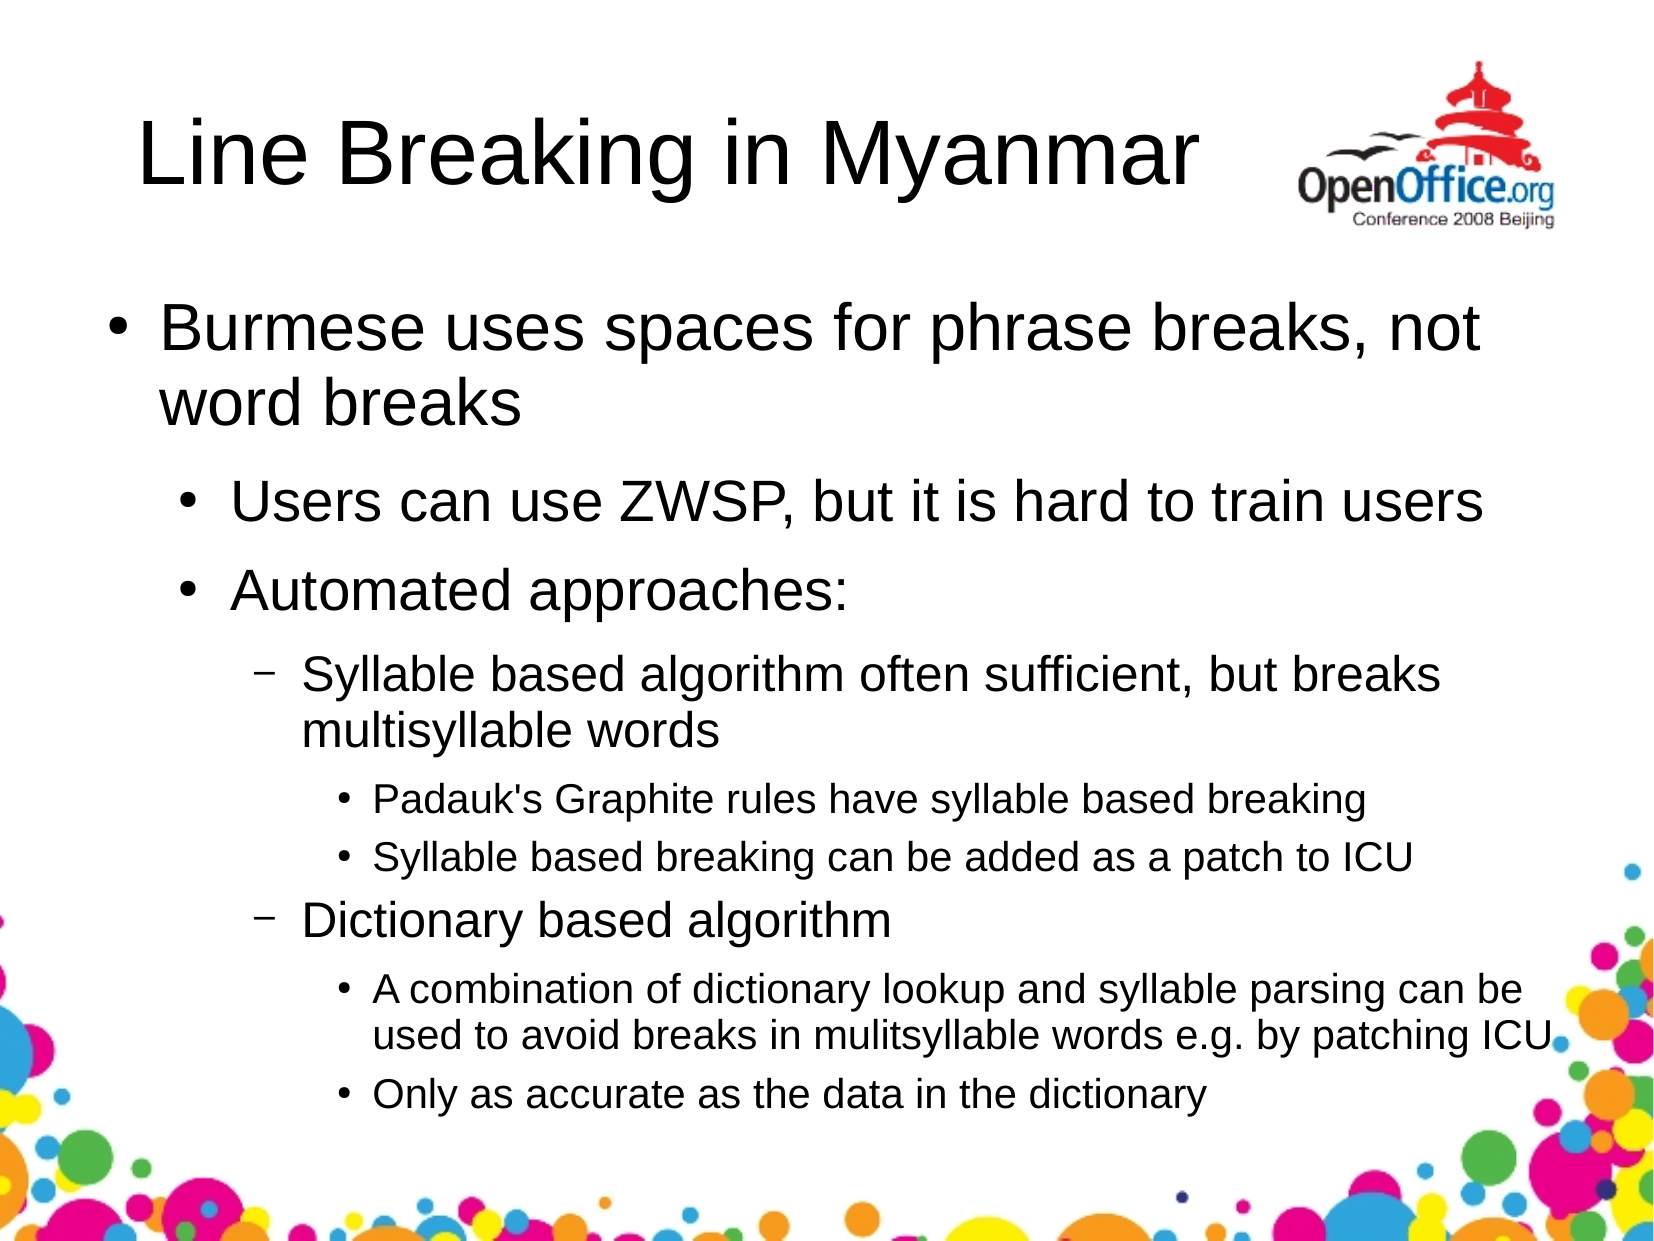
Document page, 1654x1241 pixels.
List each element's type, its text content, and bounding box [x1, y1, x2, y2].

picture [1285, 51, 1569, 250]
picture [0, 810, 1654, 1241]
list Burmese uses spaces for phrase breaks, not word breaks Users can use ZWSP, but it is hard to train users Automated approaches: Syllable based algorithm often sufficient, but breaks multisyllable words Padauk's Graphite rules have syllable based breaking Syllable based breaking can be added as a patch to ICU Dictionary based algorithm A combination of dictionary lookup and syllable parsing can be used to avoid breaks in mulitsyllable words e.g. by patching ICU Only as accurate as the data in the dictionary [88, 290, 1577, 1117]
title Line Breaking in Myanmar [82, 56, 1258, 250]
